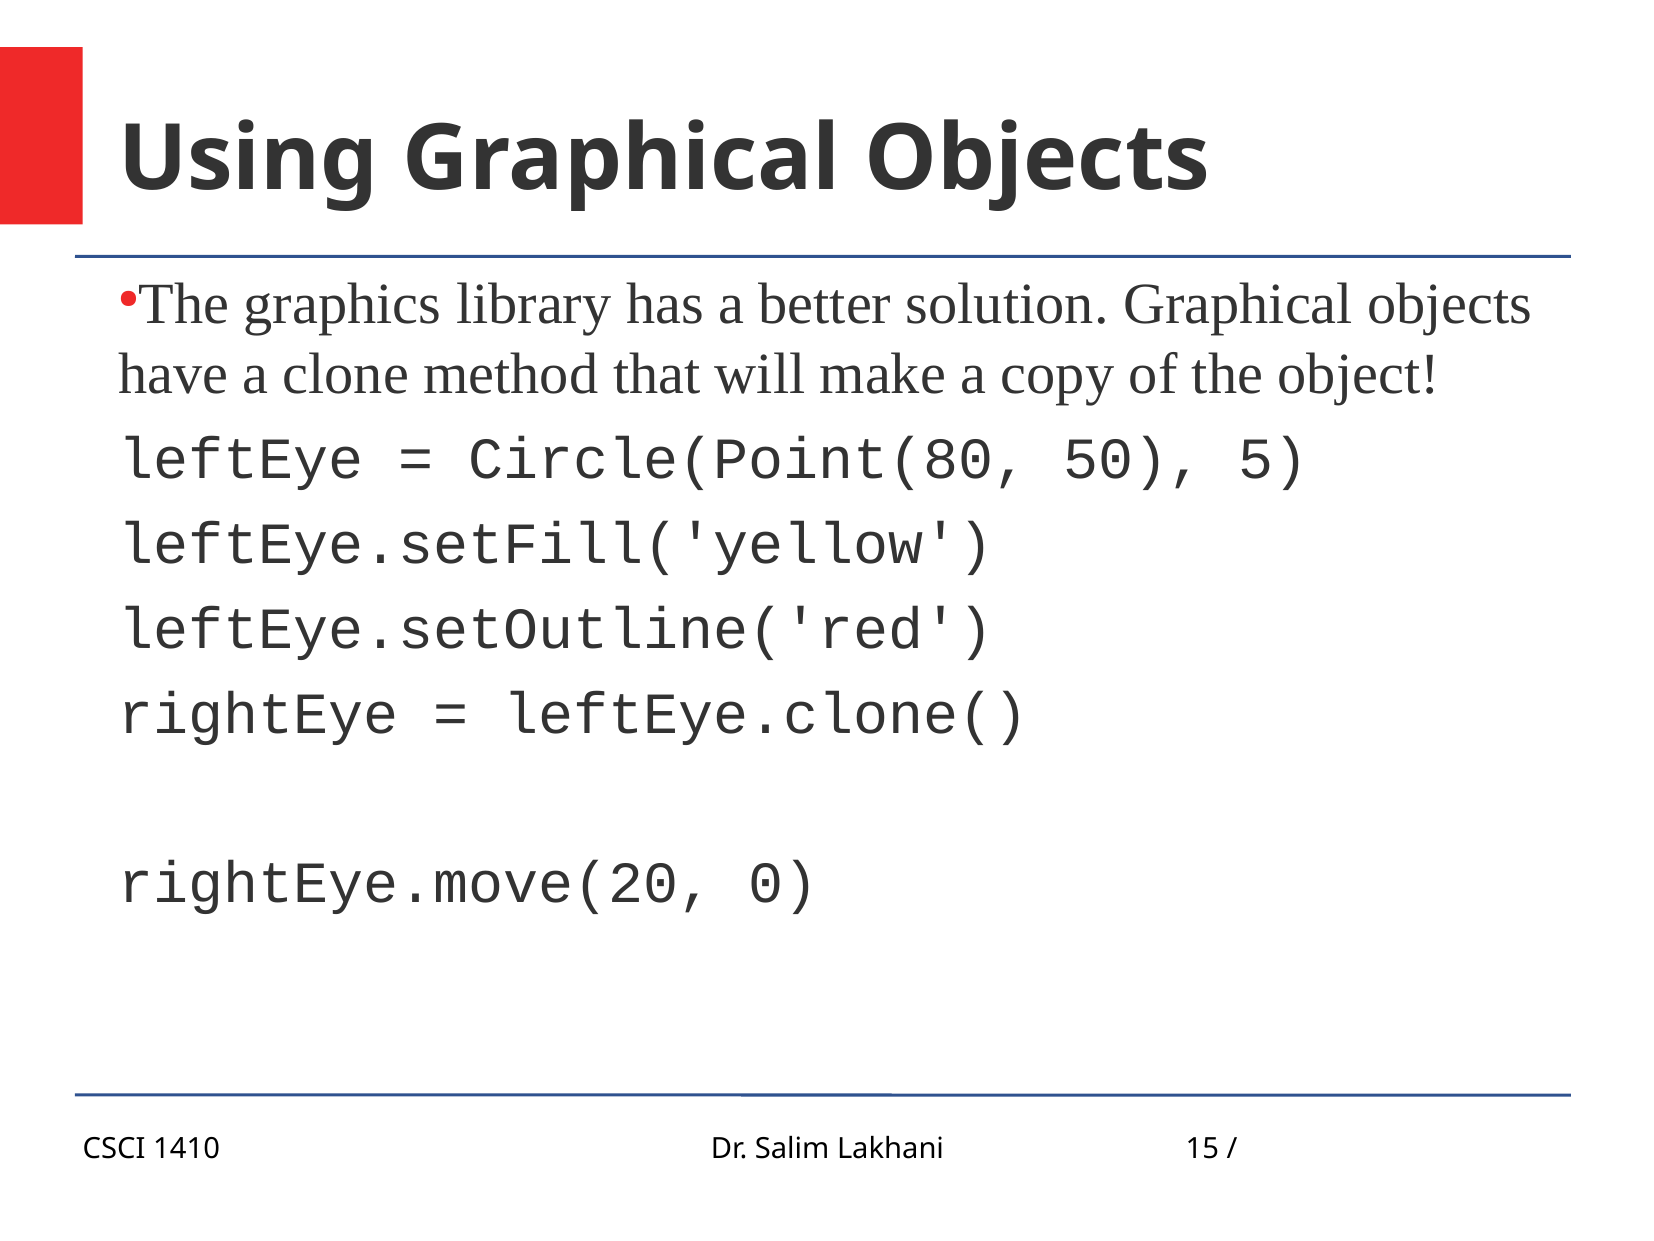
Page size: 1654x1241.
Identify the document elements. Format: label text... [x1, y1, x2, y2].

list The graphics library has a better solution. Graphical objects have a clone method that will make a copy of the object! leftEye = Circle(Point(80, 50), 5) leftEye.setFill('yellow') leftEye.setOutline('red') rightEye = leftEye.clone() rightEye.move(20, 0) [118, 265, 1536, 1081]
text_box / [1185, 1129, 1571, 1216]
title Using Graphical Objects [118, 49, 1571, 257]
text_box Dr. Salim Lakhani [565, 1129, 1090, 1216]
text_box CSCI 1410 [82, 1129, 468, 1216]
